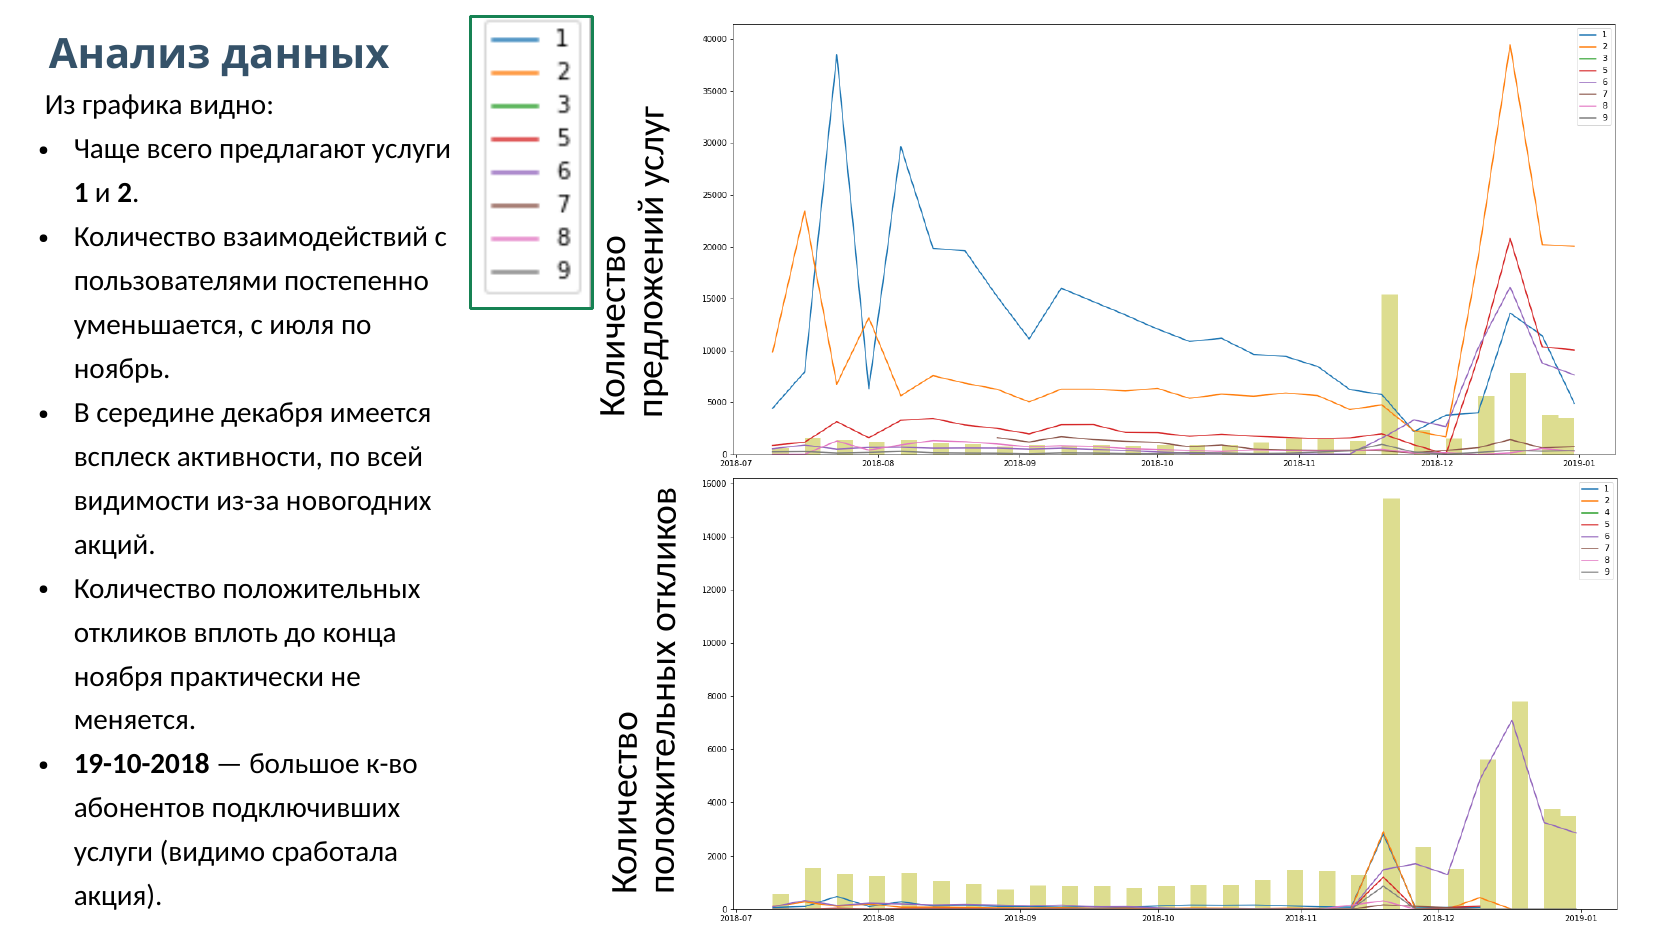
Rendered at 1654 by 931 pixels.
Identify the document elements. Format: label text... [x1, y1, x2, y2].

text_box Количество положительных откликов [600, 466, 727, 910]
text_box Из графика видно: Чаще всего предлагают услуги 1 и 2. Количество взаимодействий с пользователями постепенно уменьшается, с июля по ноябрь. В середине декабря имеется всплеск активности, по всей видимости из-за новогодних акций. Количество положительных откликов вплоть до конца ноября практически не меняется. 19-10-2018 — большое к-во абонентов подключивших услуги (видимо сработала акция). [23, 70, 485, 921]
picture [472, 18, 591, 308]
text_box Анализ данных [34, 15, 383, 89]
picture [696, 18, 1621, 928]
text_box Количество предложений услуг [588, 23, 686, 433]
